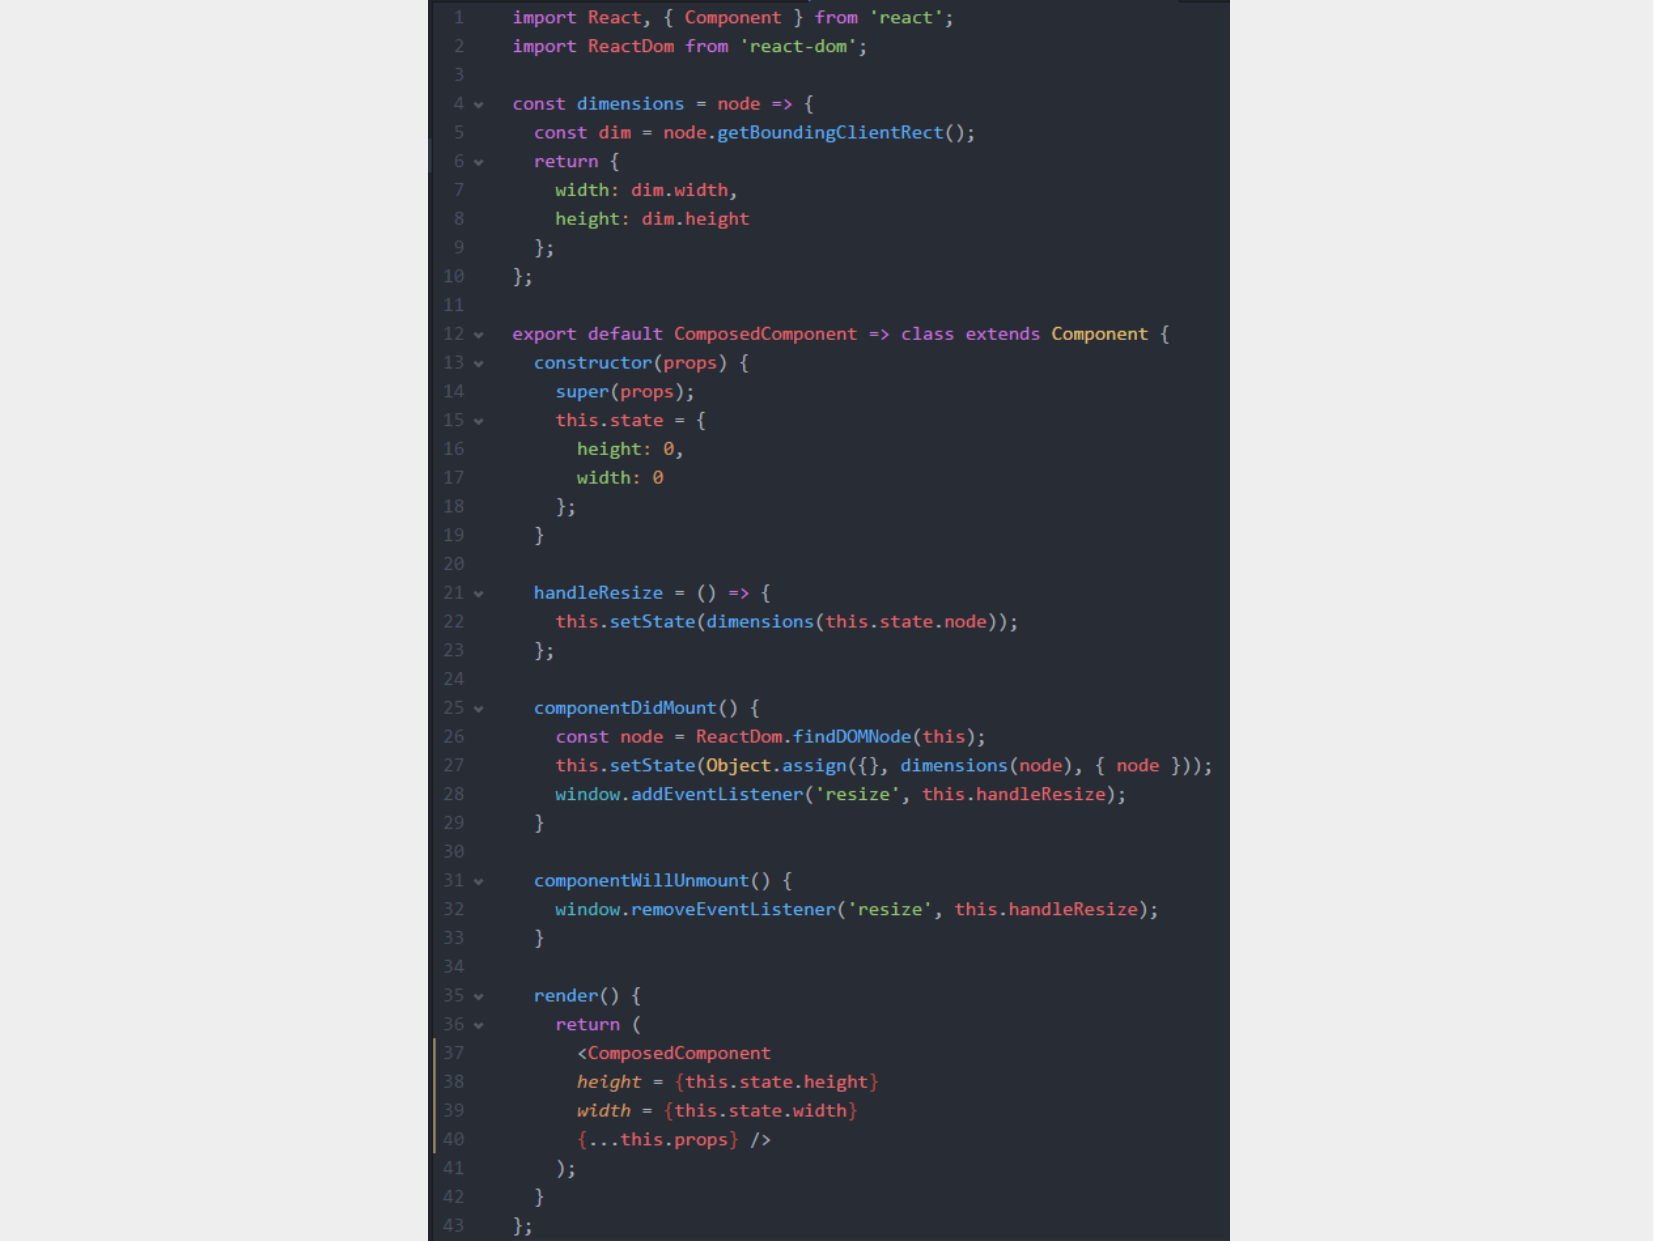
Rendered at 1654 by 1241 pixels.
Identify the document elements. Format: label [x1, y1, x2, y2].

picture [428, 0, 1230, 1241]
